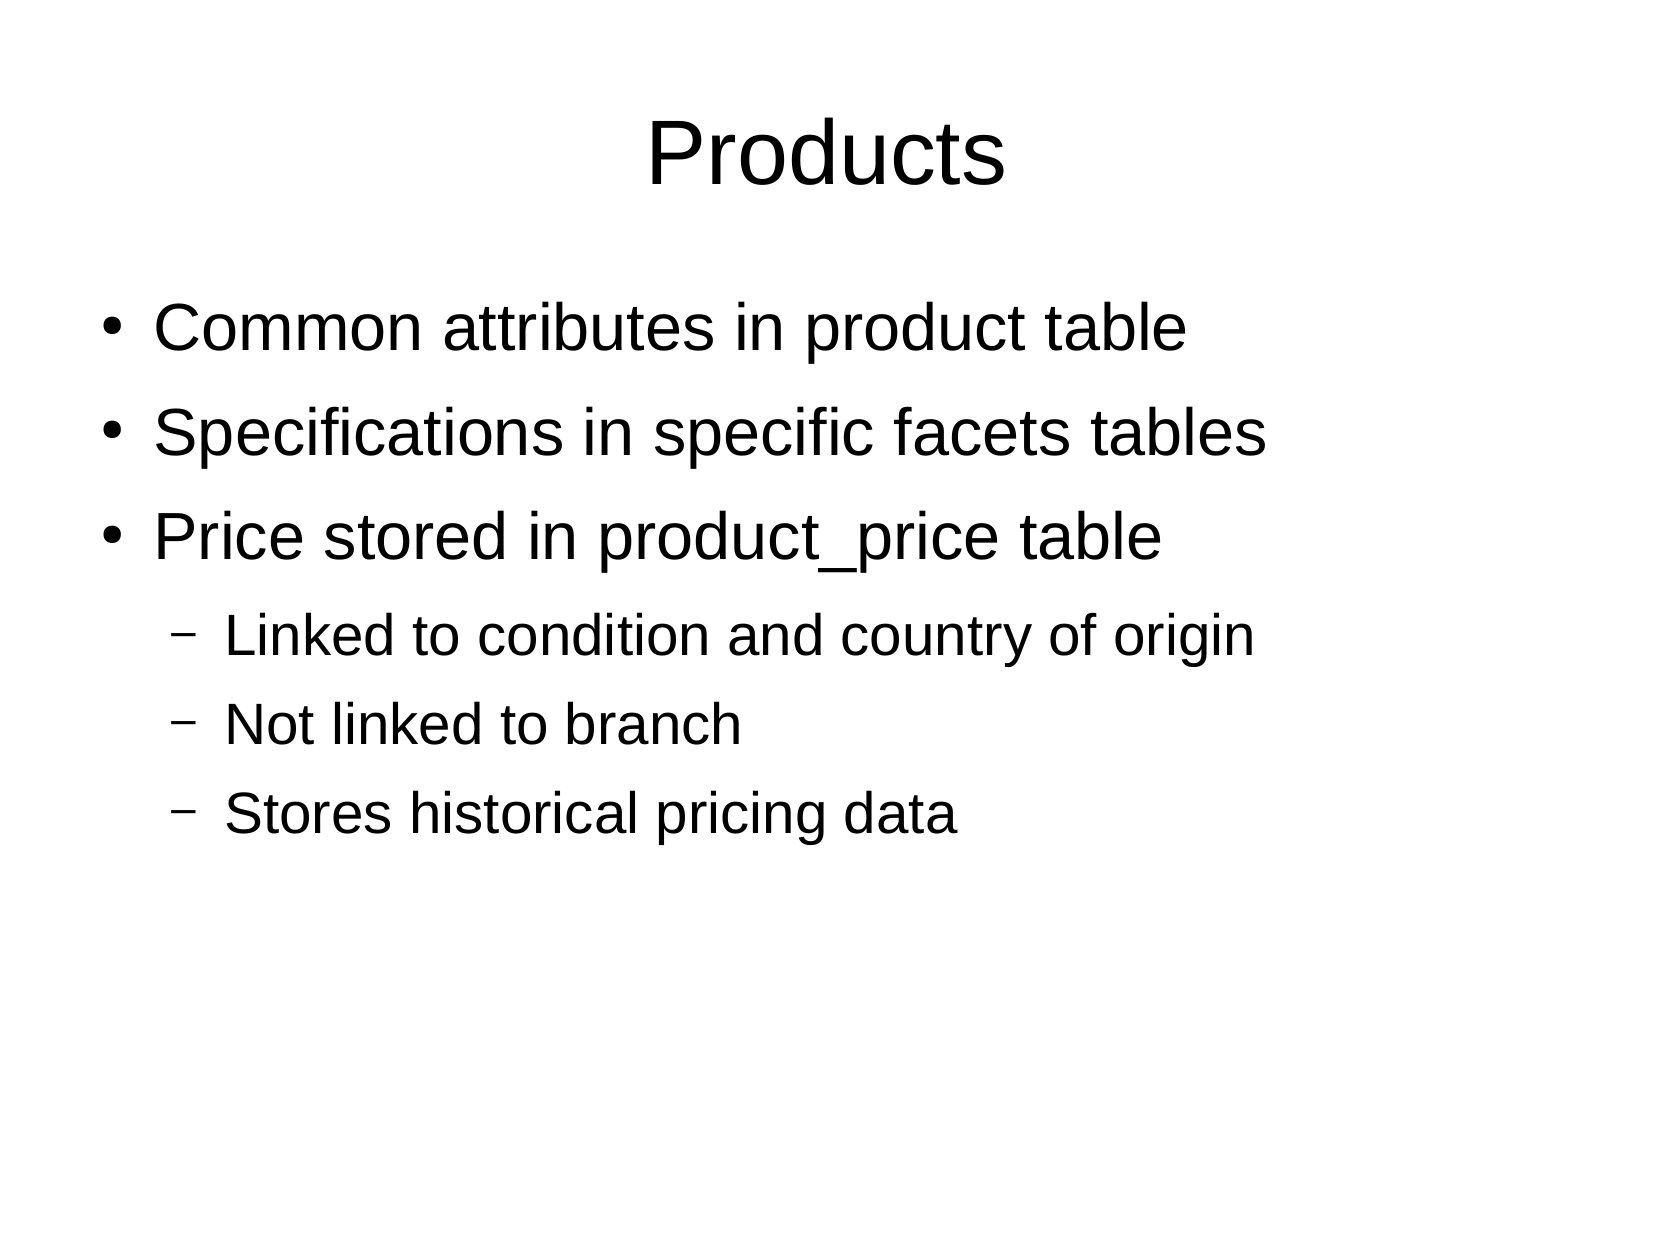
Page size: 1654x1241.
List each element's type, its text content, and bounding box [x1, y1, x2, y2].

list Common attributes in product table Specifications in specific facets tables Price stored in product_price table Linked to condition and country of origin Not linked to branch Stores historical pricing data [82, 290, 1538, 1010]
title Products [82, 49, 1571, 257]
